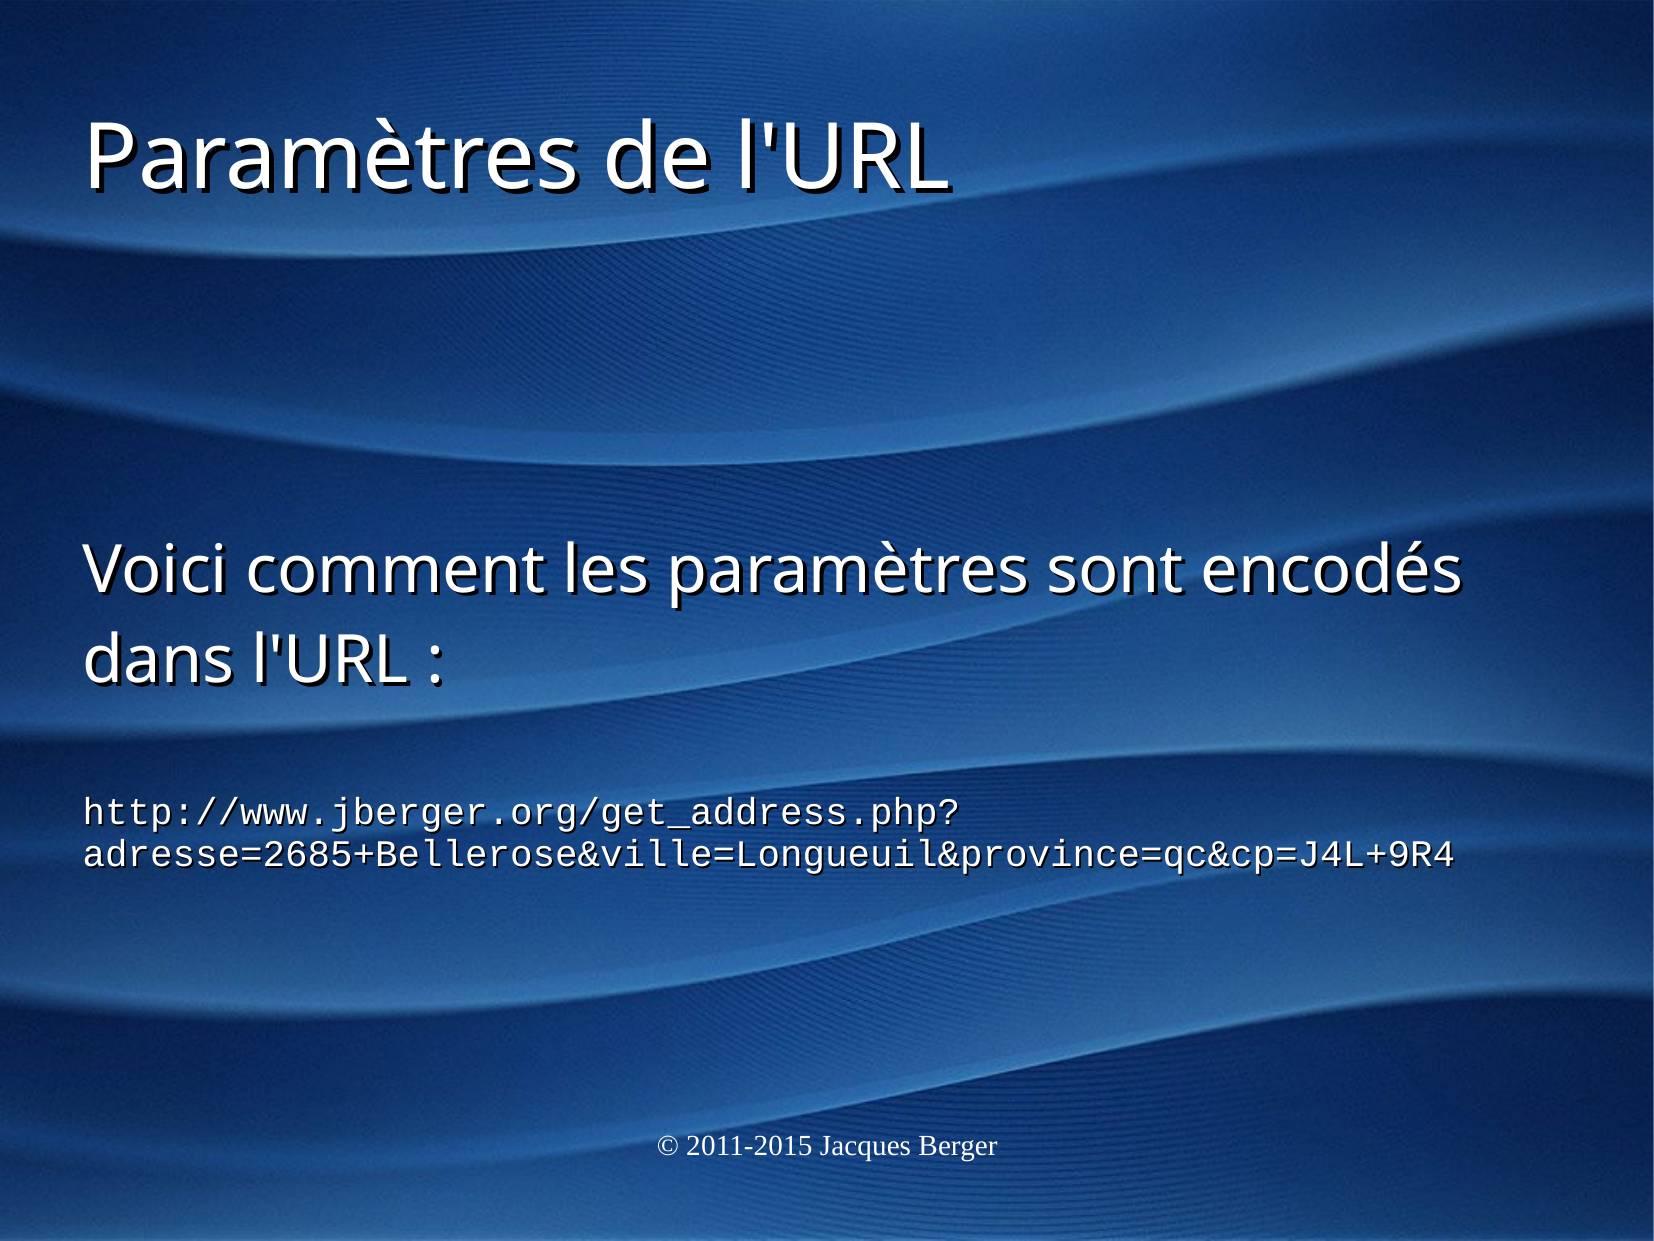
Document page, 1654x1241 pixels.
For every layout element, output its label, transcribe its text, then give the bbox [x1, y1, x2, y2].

picture [0, 0, 1654, 1241]
title Paramètres de l'URL [82, 56, 1571, 250]
subtitle Voici comment les paramètres sont encodés dans l'URL : http://www.jberger.org/get_address.php?adresse=2685+Bellerose&ville=Longueuil&province=qc&cp=J4L+9R4 [82, 297, 1571, 1102]
